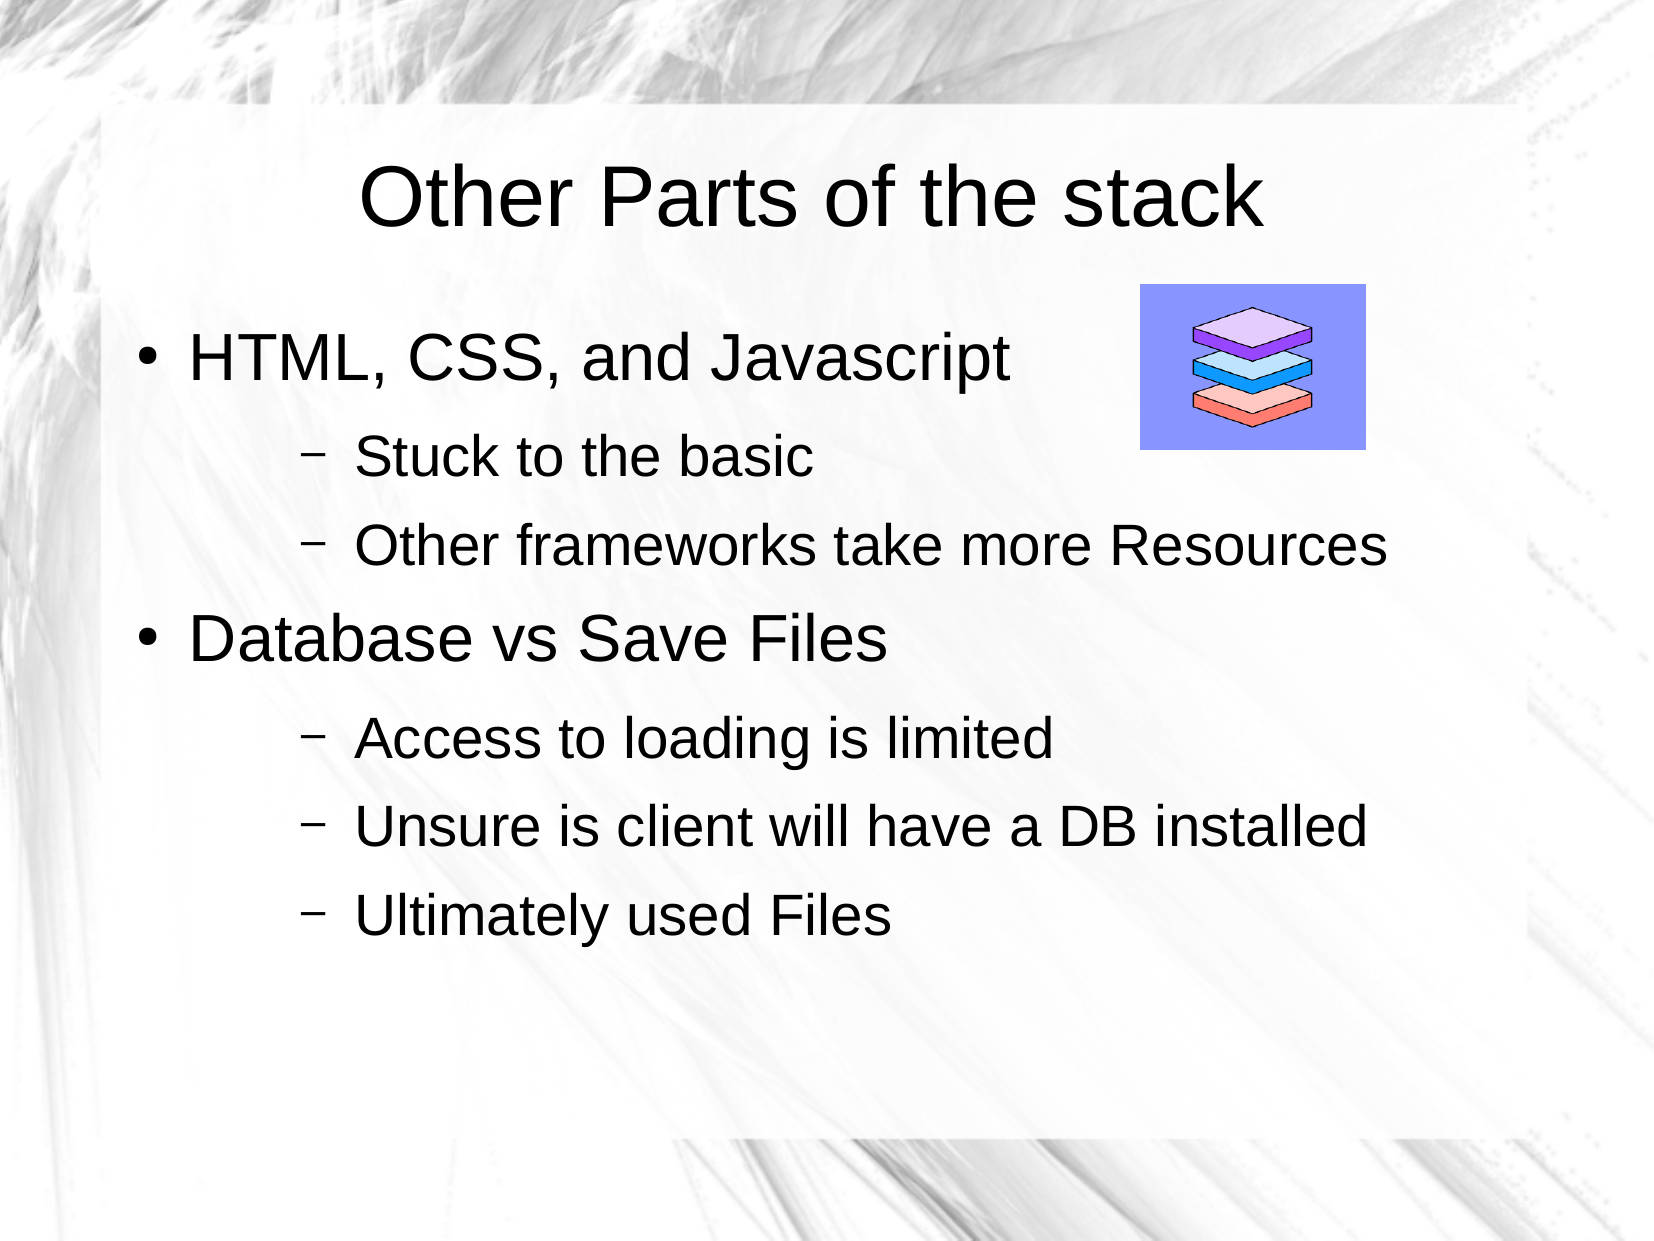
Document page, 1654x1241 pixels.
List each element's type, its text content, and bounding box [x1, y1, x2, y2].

title Other Parts of the stack [118, 112, 1506, 281]
picture [0, 0, 1654, 1241]
list HTML, CSS, and Javascript Stuck to the basic Other frameworks take more Resources Database vs Save Files Access to loading is limited Unsure is client will have a DB installed Ultimately used Files [118, 319, 1571, 1024]
